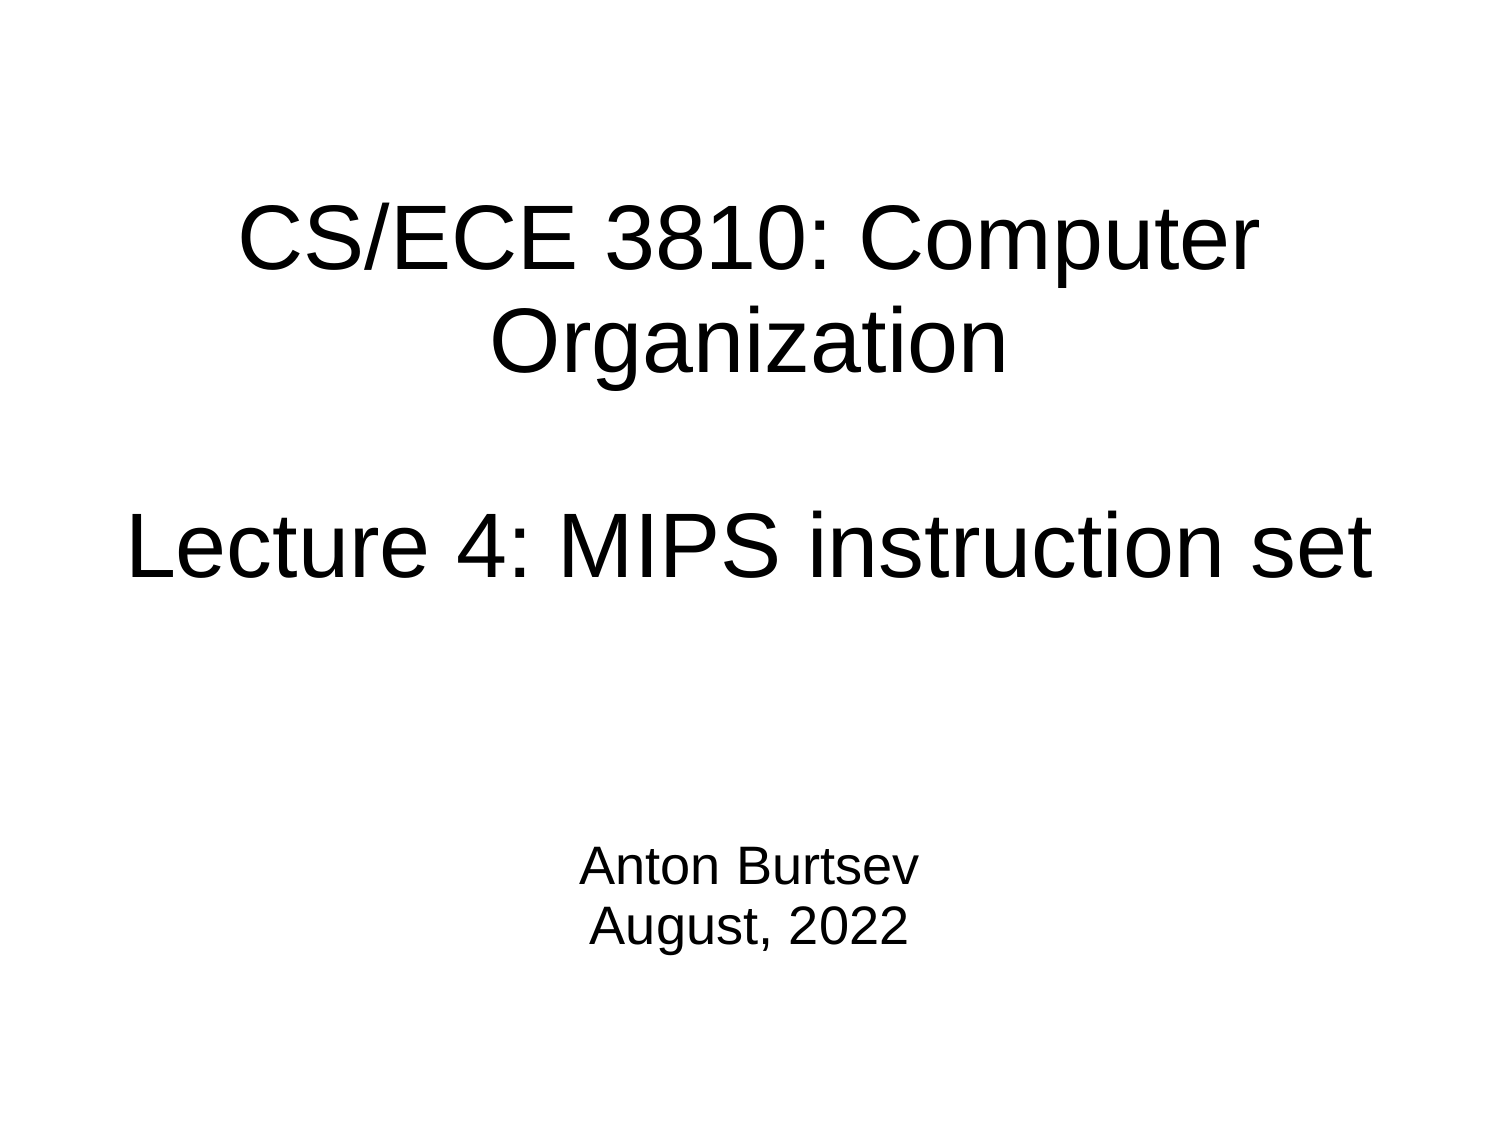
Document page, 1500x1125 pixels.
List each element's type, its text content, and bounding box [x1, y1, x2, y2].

subtitle Anton Burtsev August, 2022 [75, 578, 1425, 1006]
title CS/ECE 3810: Computer Organization Lecture 4: MIPS instruction set [75, 102, 1425, 578]
